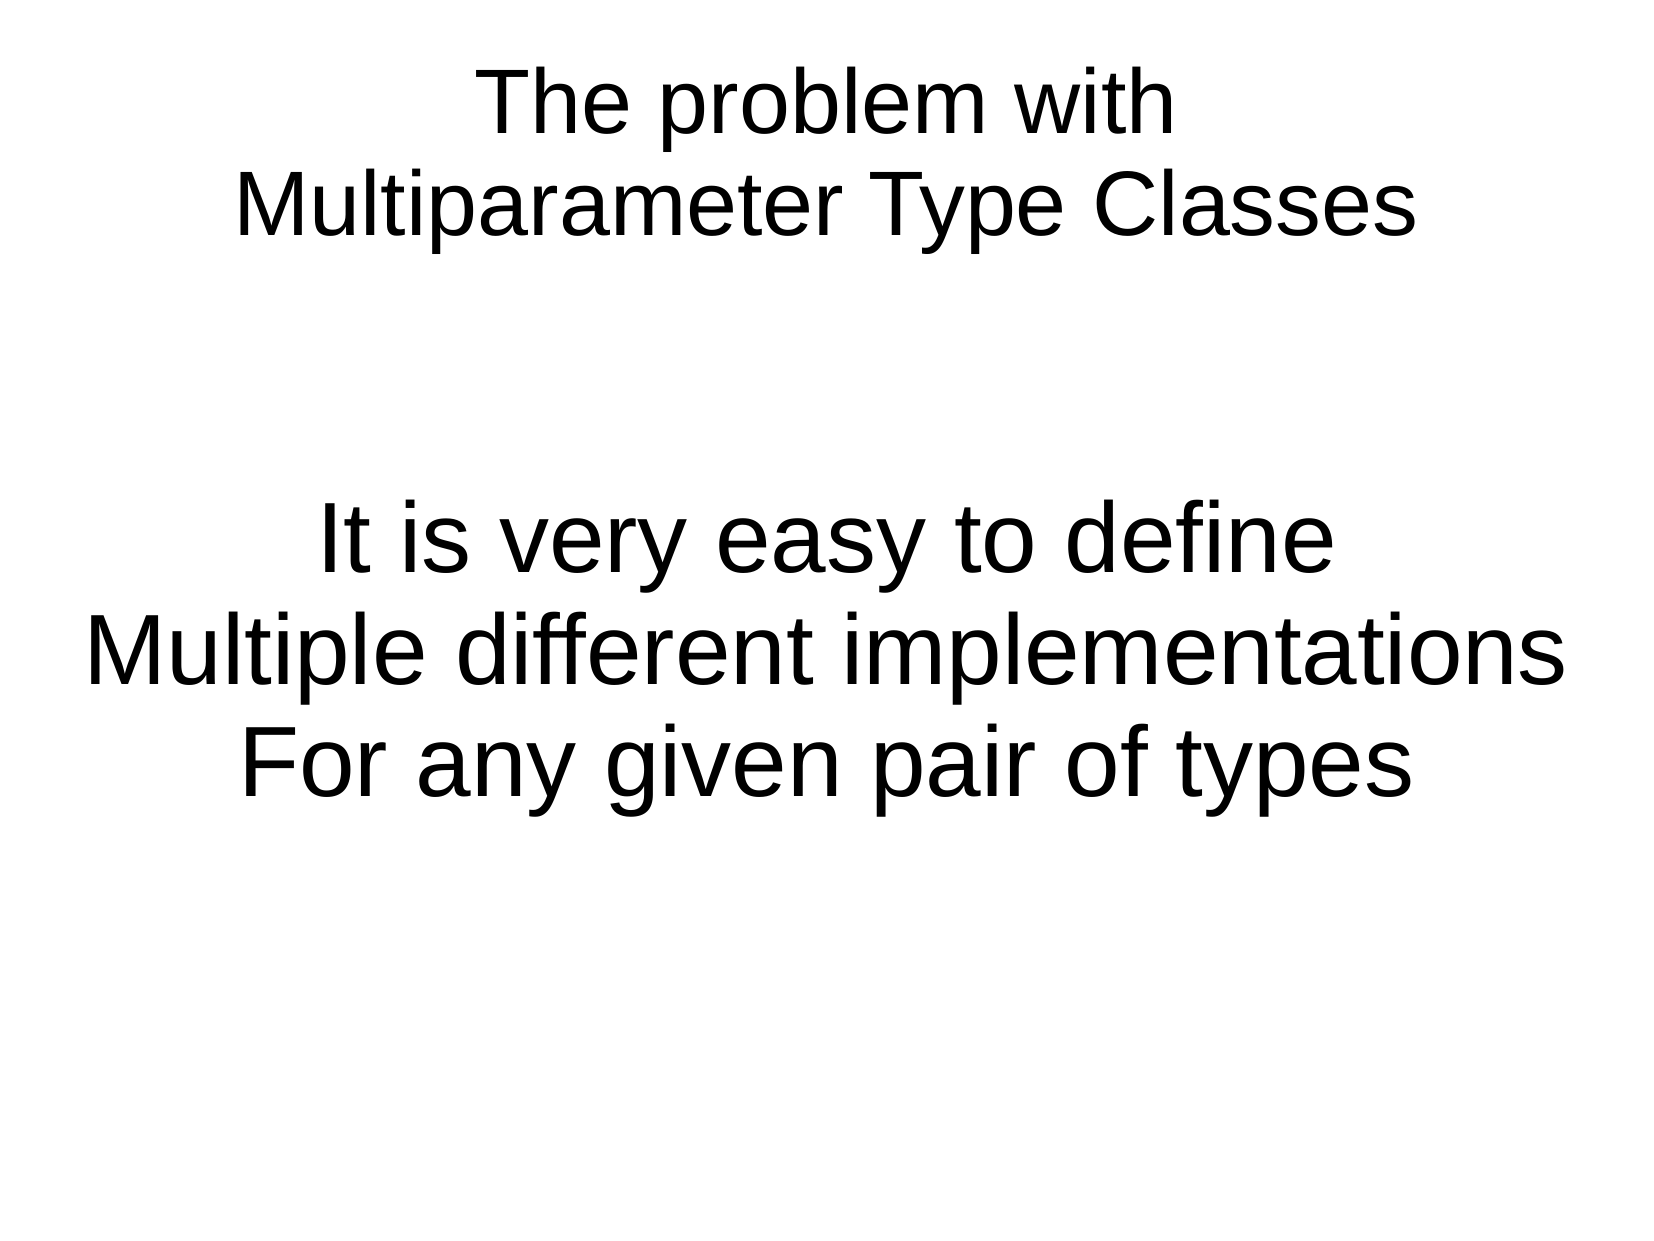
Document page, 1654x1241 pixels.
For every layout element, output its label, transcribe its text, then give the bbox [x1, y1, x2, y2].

subtitle It is very easy to define Multiple different implementations For any given pair of types [82, 290, 1571, 1010]
title The problem with Multiparameter Type Classes [82, 49, 1571, 257]
